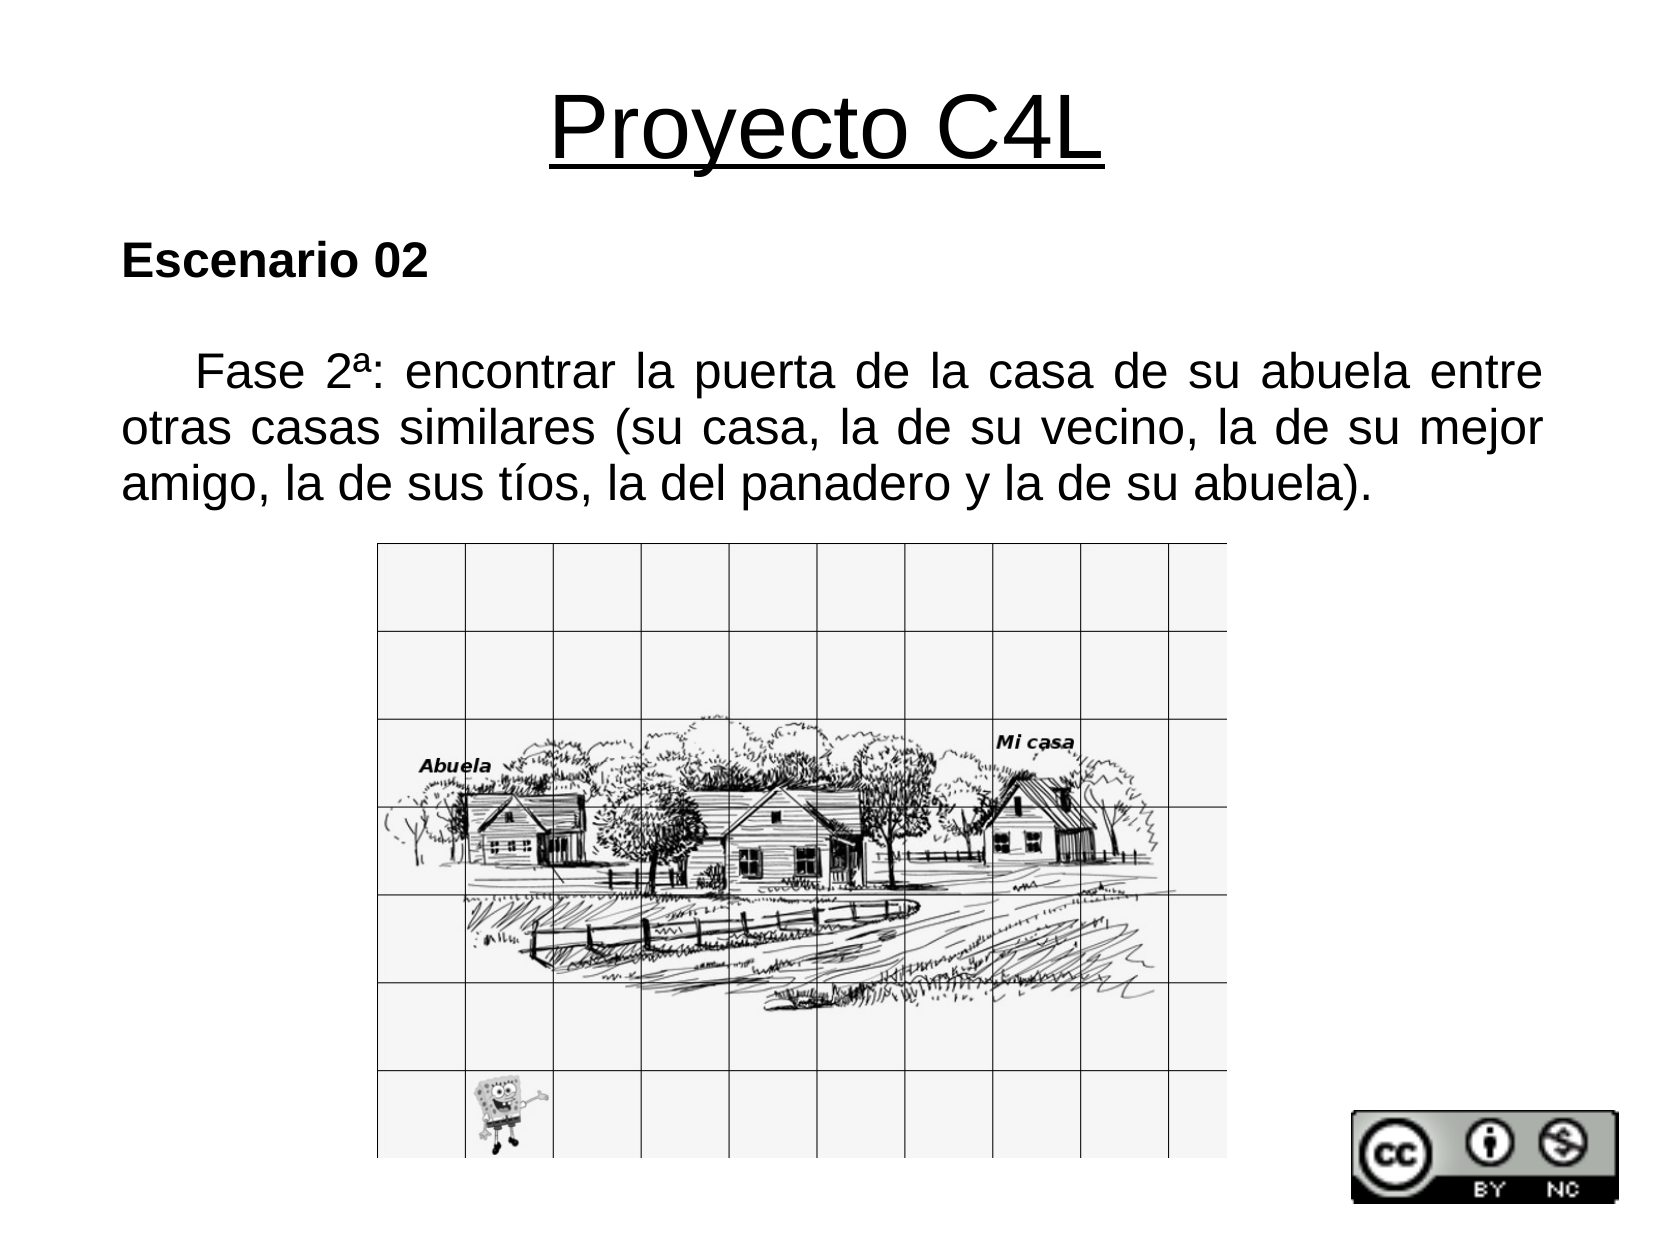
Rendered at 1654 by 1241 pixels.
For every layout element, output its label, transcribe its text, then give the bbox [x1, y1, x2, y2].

title Proyecto C4L [82, 23, 1571, 231]
picture [377, 543, 1227, 1158]
picture [1351, 1110, 1619, 1204]
text_box Escenario 02 Fase 2ª: encontrar la puerta de la casa de su abuela entre otras casas similares (su casa, la de su vecino, la de su mejor amigo, la de sus tíos, la del panadero y la de su abuela). [106, 224, 1560, 518]
